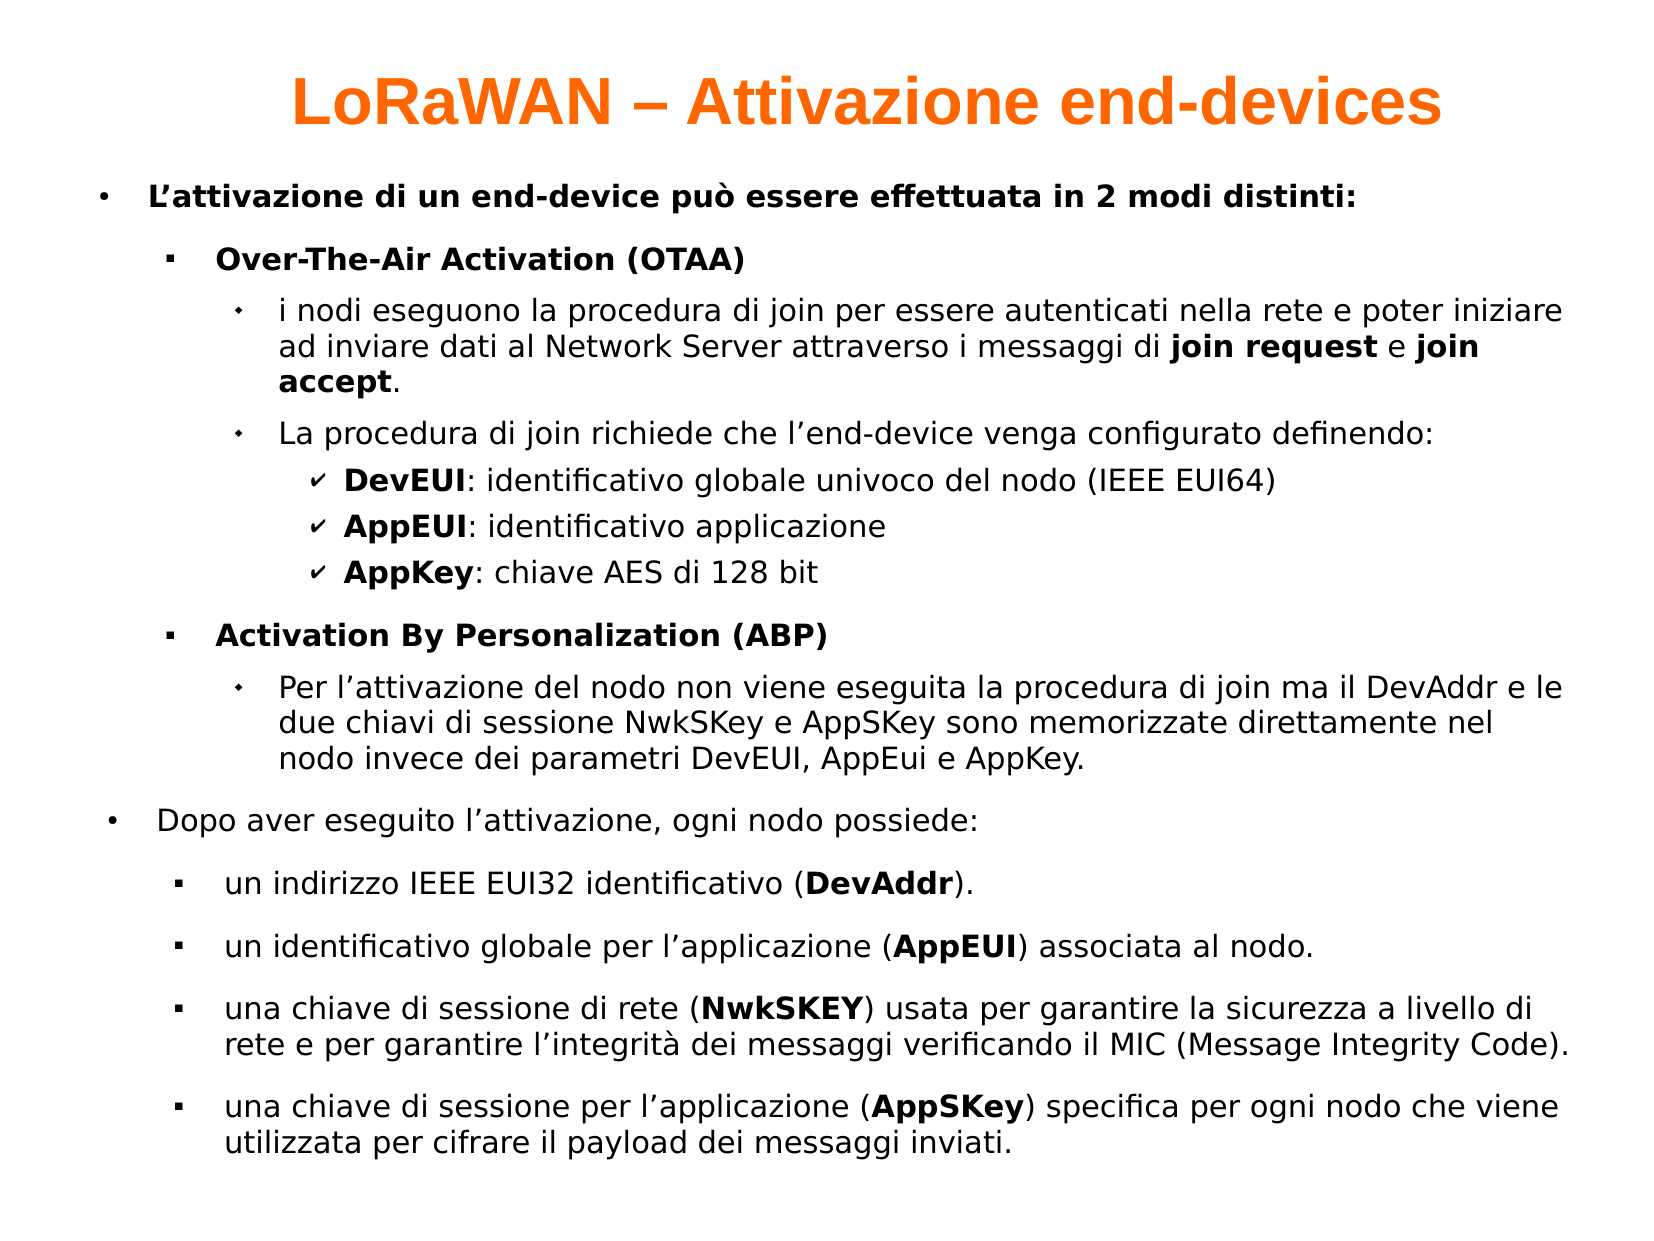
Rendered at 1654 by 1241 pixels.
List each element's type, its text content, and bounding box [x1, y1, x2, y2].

title LoRaWAN – Attivazione end-devices [82, 47, 1571, 156]
list L’attivazione di un end-device può essere effettuata in 2 modi distinti: Over-The-Air Activation (OTAA) i nodi eseguono la procedura di join per essere autenticati nella rete e poter iniziare ad inviare dati al Network Server attraverso i messaggi di join request e join accept. La procedura di join richiede che l’end-device venga configurato definendo: DevEUI: identificativo globale univoco del nodo (IEEE EUI64) AppEUI: identificativo applicazione AppKey: chiave AES di 128 bit Activation By Personalization (ABP) Per l’attivazione del nodo non viene eseguita la procedura di join ma il DevAddr e le due chiavi di sessione NwkSKey e AppSKey sono memorizzate direttamente nel nodo invece dei parametri DevEUI, AppEui e AppKey. Dopo aver eseguito l’attivazione, ogni nodo possiede: un indirizzo IEEE EUI32 identificativo (DevAddr). un identificativo globale per l’applicazione (AppEUI) associata al nodo. una chiave di sessione di rete (NwkSKEY) usata per garantire la sicurezza a livello di rete e per garantire l’integrità dei messaggi verificando il MIC (Message Integrity Code). una chiave di sessione per l’applicazione (AppSKey) specifica per ogni nodo che viene utilizzata per cifrare il payload dei messaggi inviati. [82, 179, 1571, 1194]
